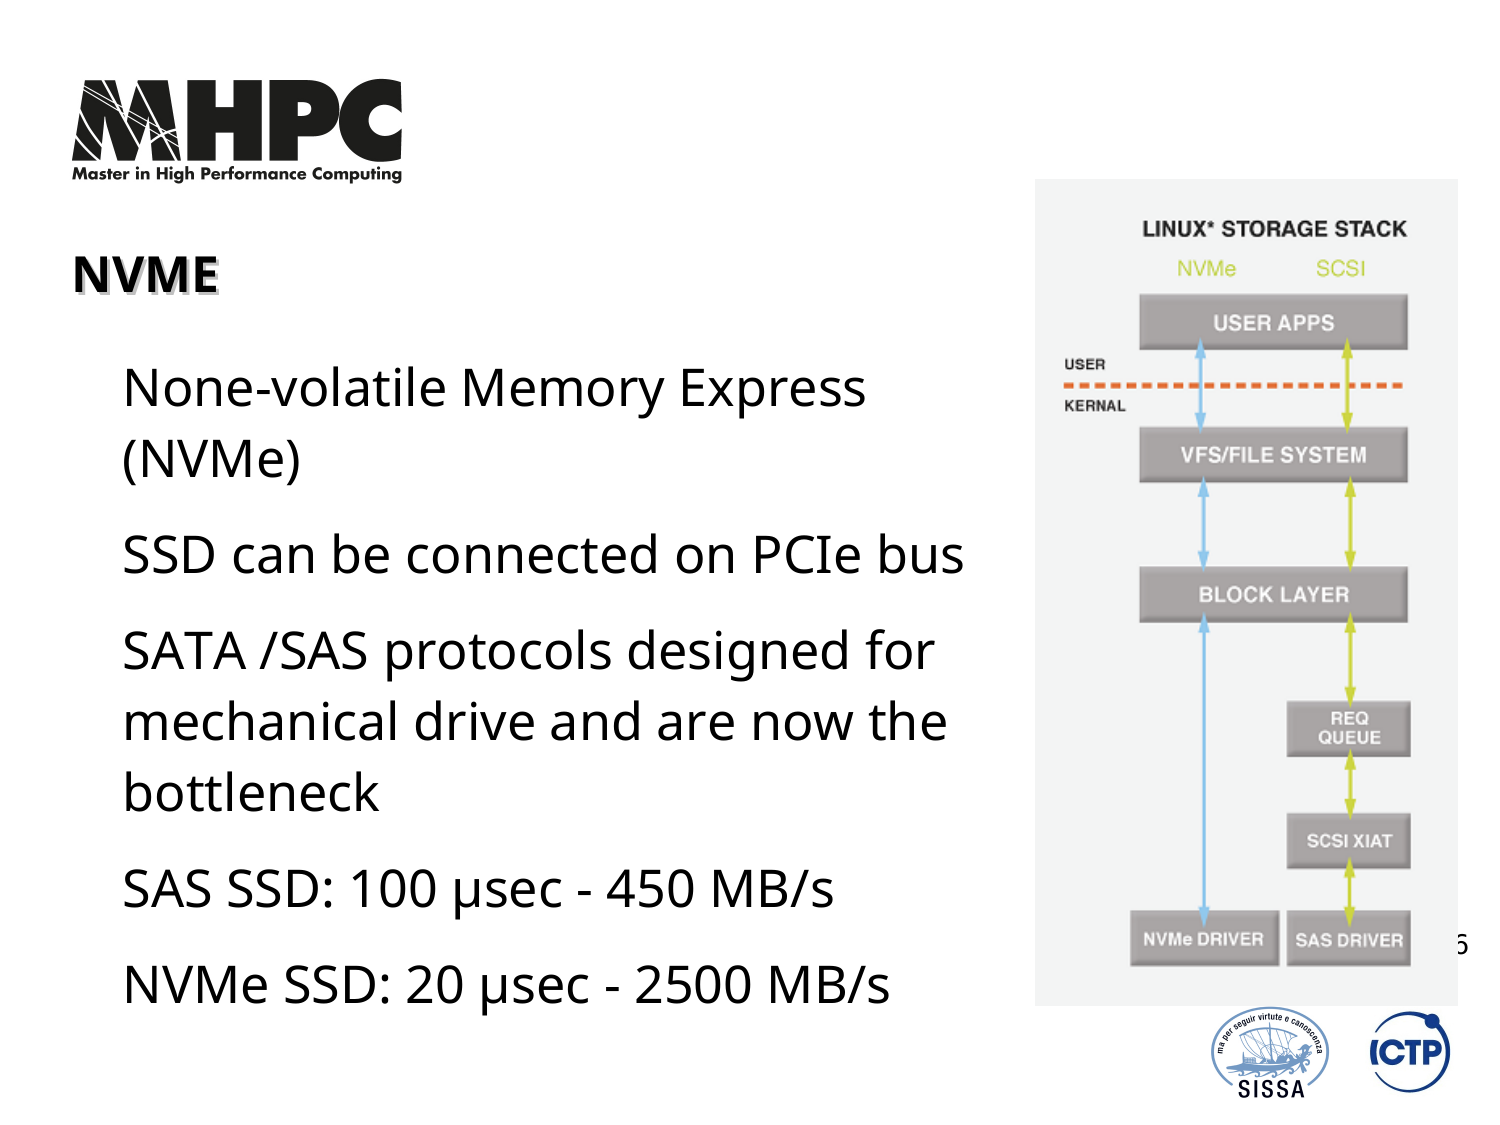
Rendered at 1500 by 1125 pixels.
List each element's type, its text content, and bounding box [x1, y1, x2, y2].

list None-volatile Memory Express (NVMe) SSD can be connected on PCIe bus SATA /SAS protocols designed for mechanical drive and are now the bottleneck SAS SSD: 100 μsec - 450 MB/s NVMe SSD: 20 μsec - 2500 MB/s [97, 351, 1036, 1025]
title NVME [71, 179, 1035, 368]
picture [13, 10, 1500, 1125]
